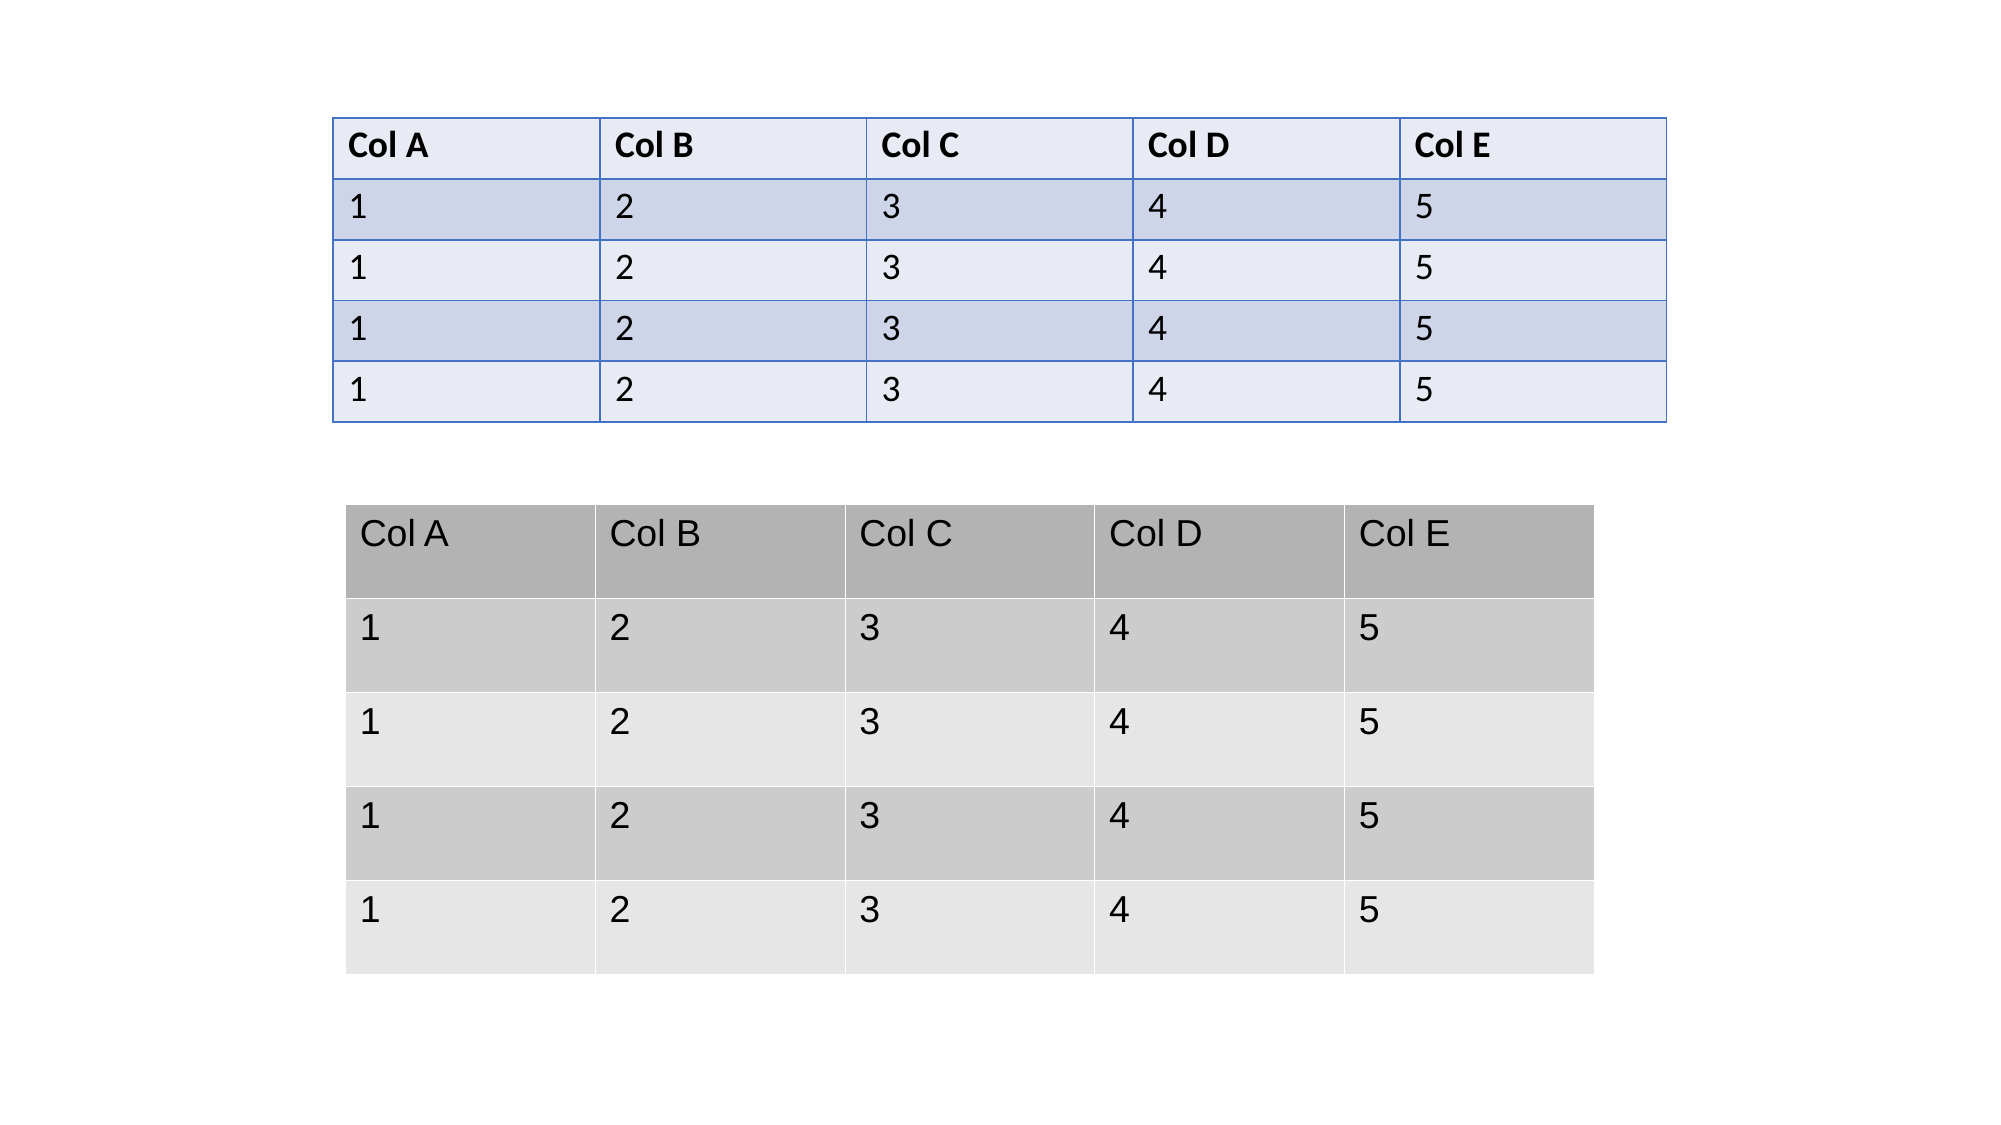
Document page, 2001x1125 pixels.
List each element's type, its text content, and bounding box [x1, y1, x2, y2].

table_cell 3 [867, 180, 1132, 239]
table_cell 1 [346, 693, 595, 786]
table_cell 5 [1345, 599, 1594, 692]
table_cell 4 [1134, 241, 1399, 300]
table_header Col A [346, 505, 595, 598]
table_cell 4 [1095, 693, 1344, 786]
table_cell 2 [601, 362, 866, 421]
table_cell 3 [846, 599, 1094, 692]
table_cell 5 [1345, 693, 1594, 786]
table_cell 2 [601, 241, 866, 300]
table_cell 1 [334, 241, 599, 300]
table_cell 5 [1401, 362, 1666, 421]
table_cell 2 [601, 301, 866, 360]
table_header Col B [596, 505, 845, 598]
table_cell 1 [334, 362, 599, 421]
table_header Col D [1134, 119, 1399, 178]
table_cell 5 [1401, 241, 1666, 300]
table_cell 4 [1095, 787, 1344, 880]
table_cell 1 [346, 881, 595, 974]
table_cell 2 [596, 787, 845, 880]
table_cell 4 [1134, 180, 1399, 239]
table_cell 3 [867, 301, 1132, 360]
table_cell 3 [846, 881, 1094, 974]
table_header Col B [601, 119, 866, 178]
table_header Col A [334, 119, 599, 178]
table_cell 1 [334, 301, 599, 360]
table_cell 1 [334, 180, 599, 239]
table_cell 5 [1345, 881, 1594, 974]
table_cell 1 [346, 787, 595, 880]
table_cell 2 [596, 693, 845, 786]
table_cell 5 [1401, 180, 1666, 239]
table_header Col E [1345, 505, 1594, 598]
table_cell 4 [1134, 301, 1399, 360]
table_cell 2 [596, 599, 845, 692]
table_cell 4 [1134, 362, 1399, 421]
table_cell 4 [1095, 881, 1344, 974]
table_cell 3 [867, 241, 1132, 300]
table_header Col E [1401, 119, 1666, 178]
table_cell 2 [596, 881, 845, 974]
table_cell 4 [1095, 599, 1344, 692]
table_header Col D [1095, 505, 1344, 598]
table_cell 5 [1401, 301, 1666, 360]
table_cell 2 [601, 180, 866, 239]
table_header Col C [846, 505, 1094, 598]
table_cell 5 [1345, 787, 1594, 880]
table_cell 3 [867, 362, 1132, 421]
table_cell 3 [846, 693, 1094, 786]
table_header Col C [867, 119, 1132, 178]
table_cell 3 [846, 787, 1094, 880]
table_cell 1 [346, 599, 595, 692]
